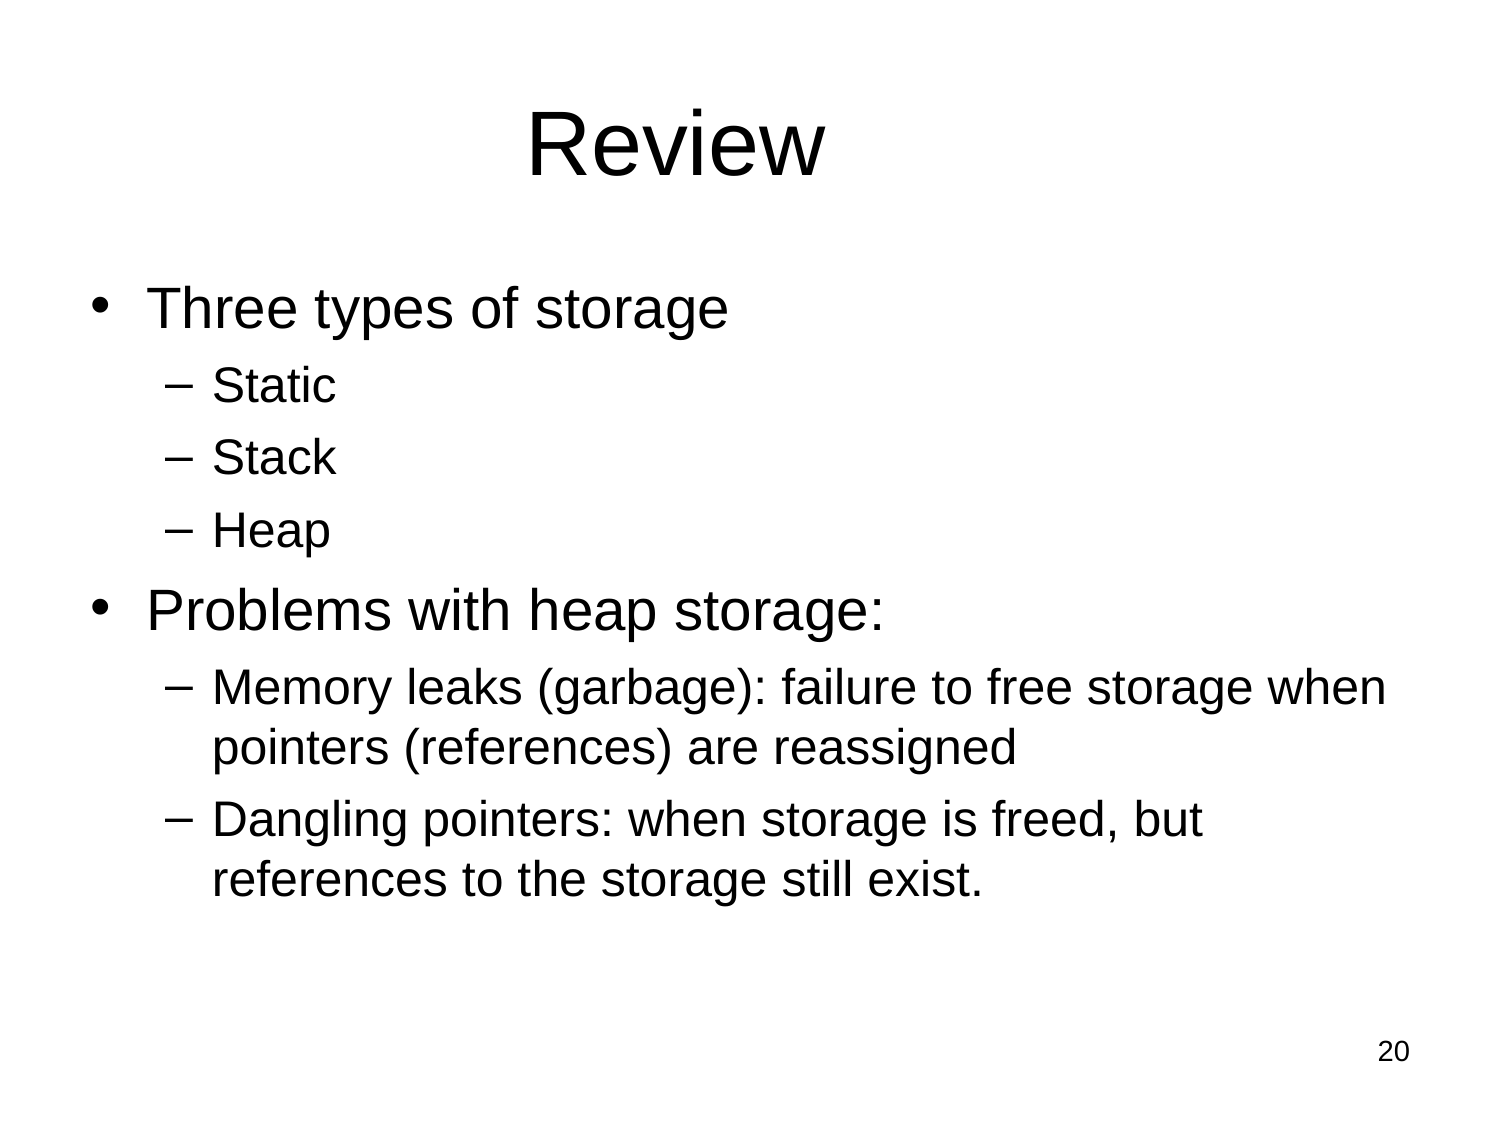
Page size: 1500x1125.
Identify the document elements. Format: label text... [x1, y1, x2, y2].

title Review [75, 45, 1426, 233]
text_box <number> [1074, 1024, 1426, 1103]
list Three types of storage Static Stack Heap Problems with heap storage: Memory leaks (garbage): failure to free storage when pointers (references) are reassigned Dangling pointers: when storage is freed, but references to the storage still exist. [75, 262, 1426, 1006]
